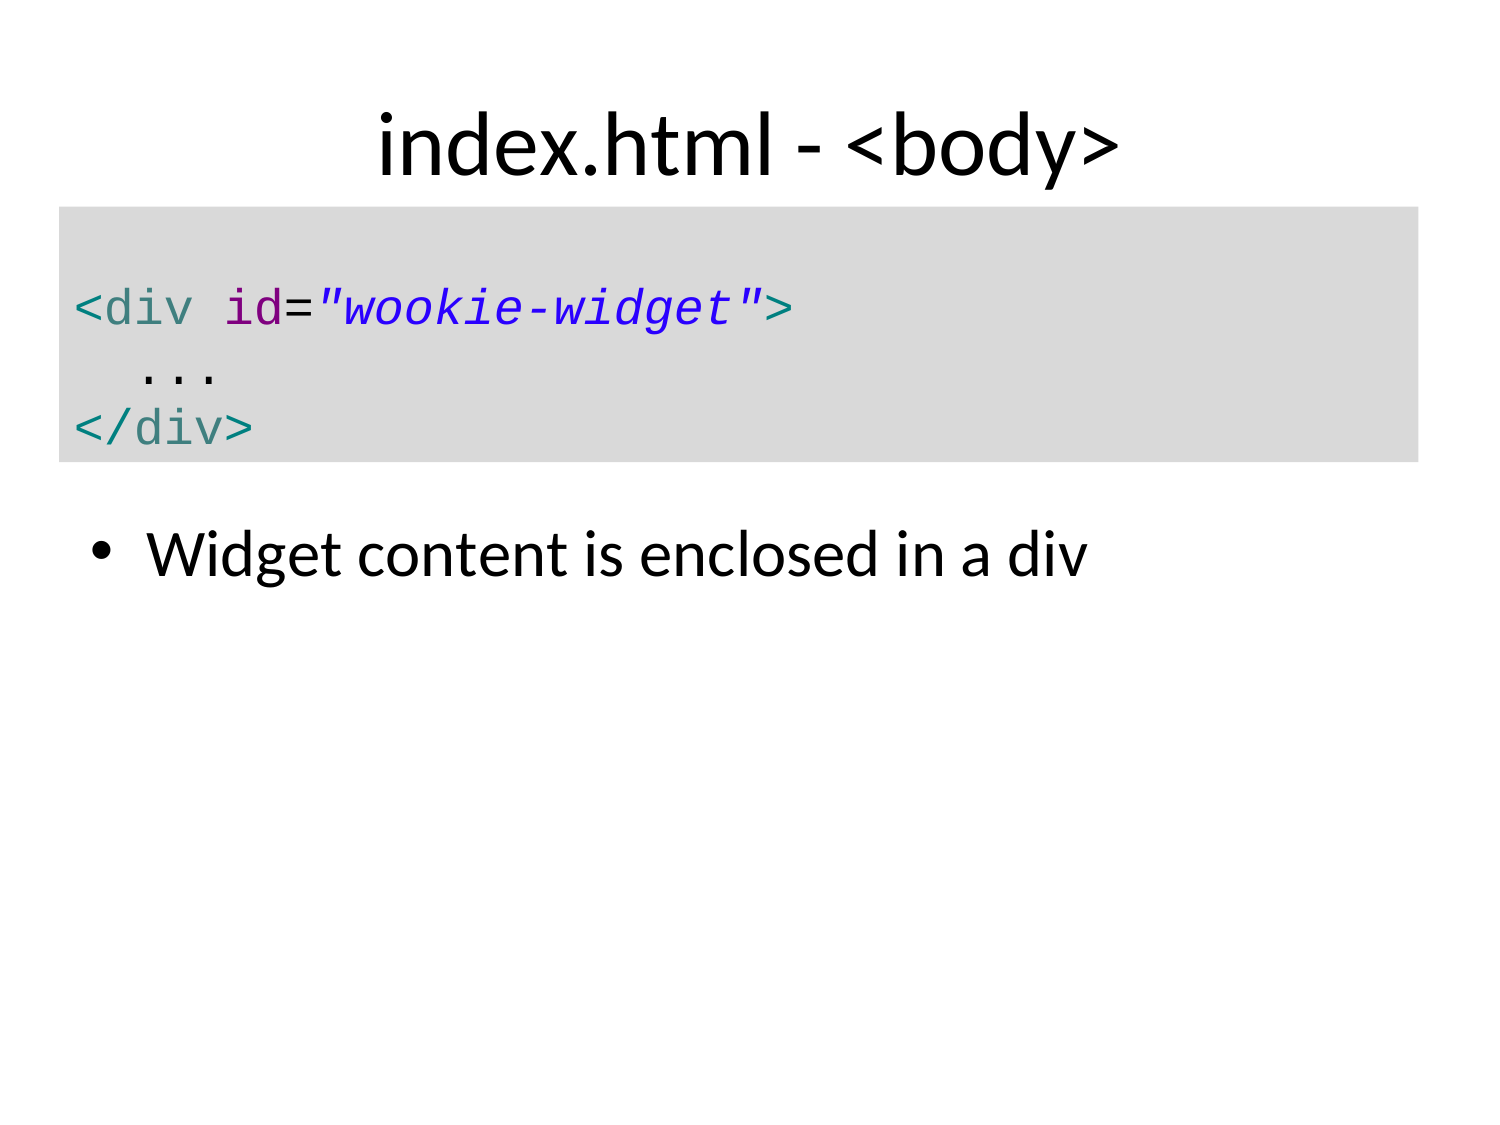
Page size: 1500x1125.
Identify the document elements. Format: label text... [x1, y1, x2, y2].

text_box <div id="wookie-widget"> ... </div> [59, 206, 1419, 463]
title index.html - <body> [75, 37, 1426, 241]
list Widget content is enclosed in a div [75, 501, 1426, 1006]
